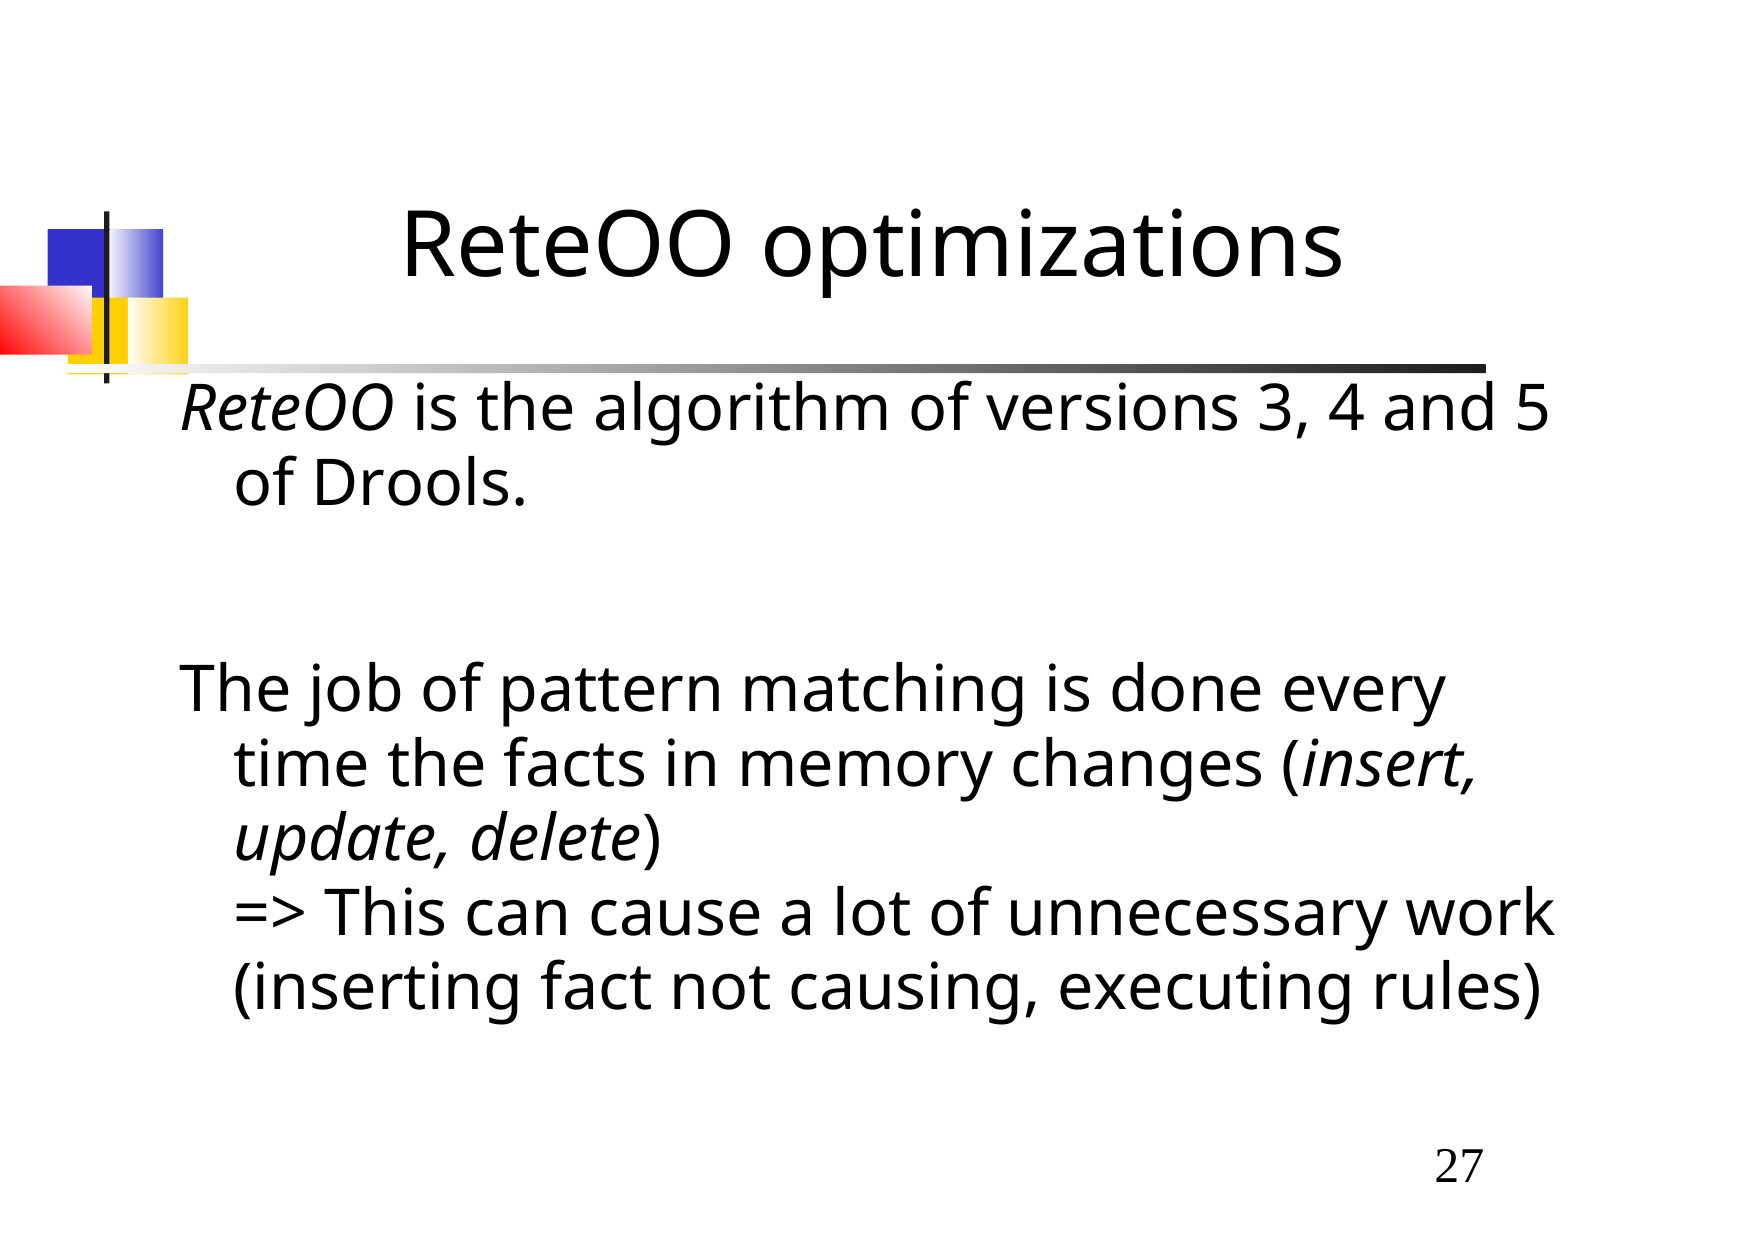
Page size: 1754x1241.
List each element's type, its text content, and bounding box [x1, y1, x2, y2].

title ReteOO optimizations [179, 139, 1567, 351]
list ReteOO is the algorithm of versions 3, 4 and 5 of Drools. The job of pattern matching is done every time the facts in memory changes (insert, update, delete) => This can cause a lot of unnecessary work (inserting fact not causing, executing rules) [179, 371, 1567, 1091]
